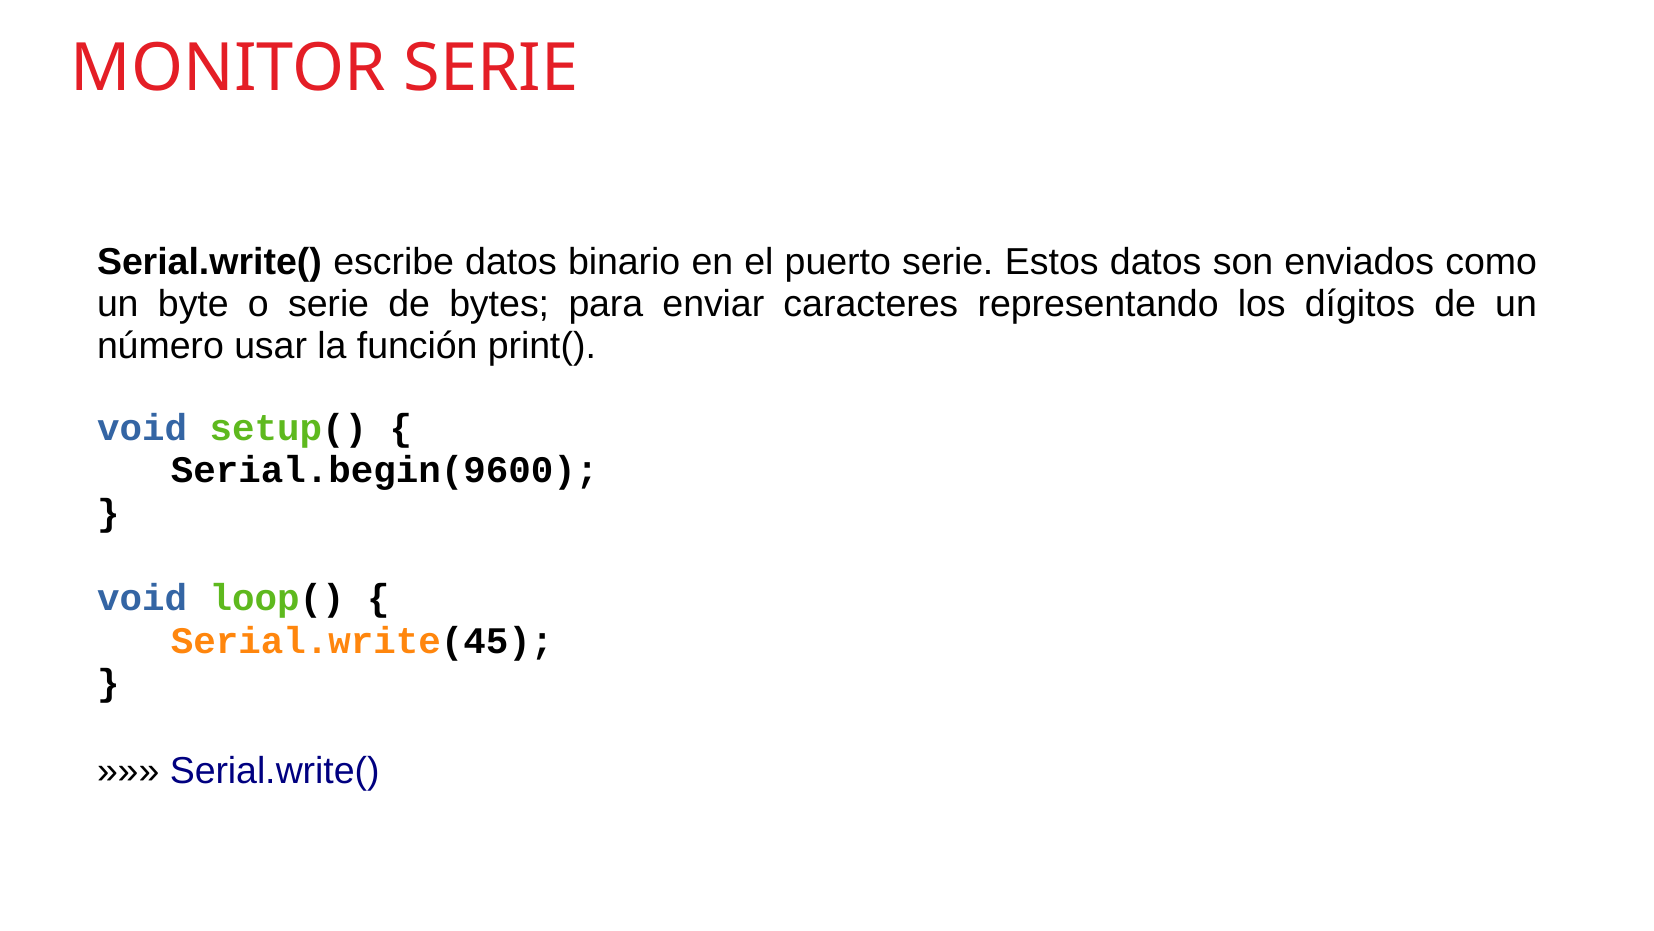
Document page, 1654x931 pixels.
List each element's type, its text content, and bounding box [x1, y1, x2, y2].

title MONITOR SERIE [70, 11, 1347, 118]
text_box Serial.write() escribe datos binario en el puerto serie. Estos datos son enviados como un byte o serie de bytes; para enviar caracteres representando los dígitos de un número usar la función print(). void setup() { Serial.begin(9600); } void loop() { Serial.write(45); } »»» Serial.write() [82, 233, 1557, 799]
